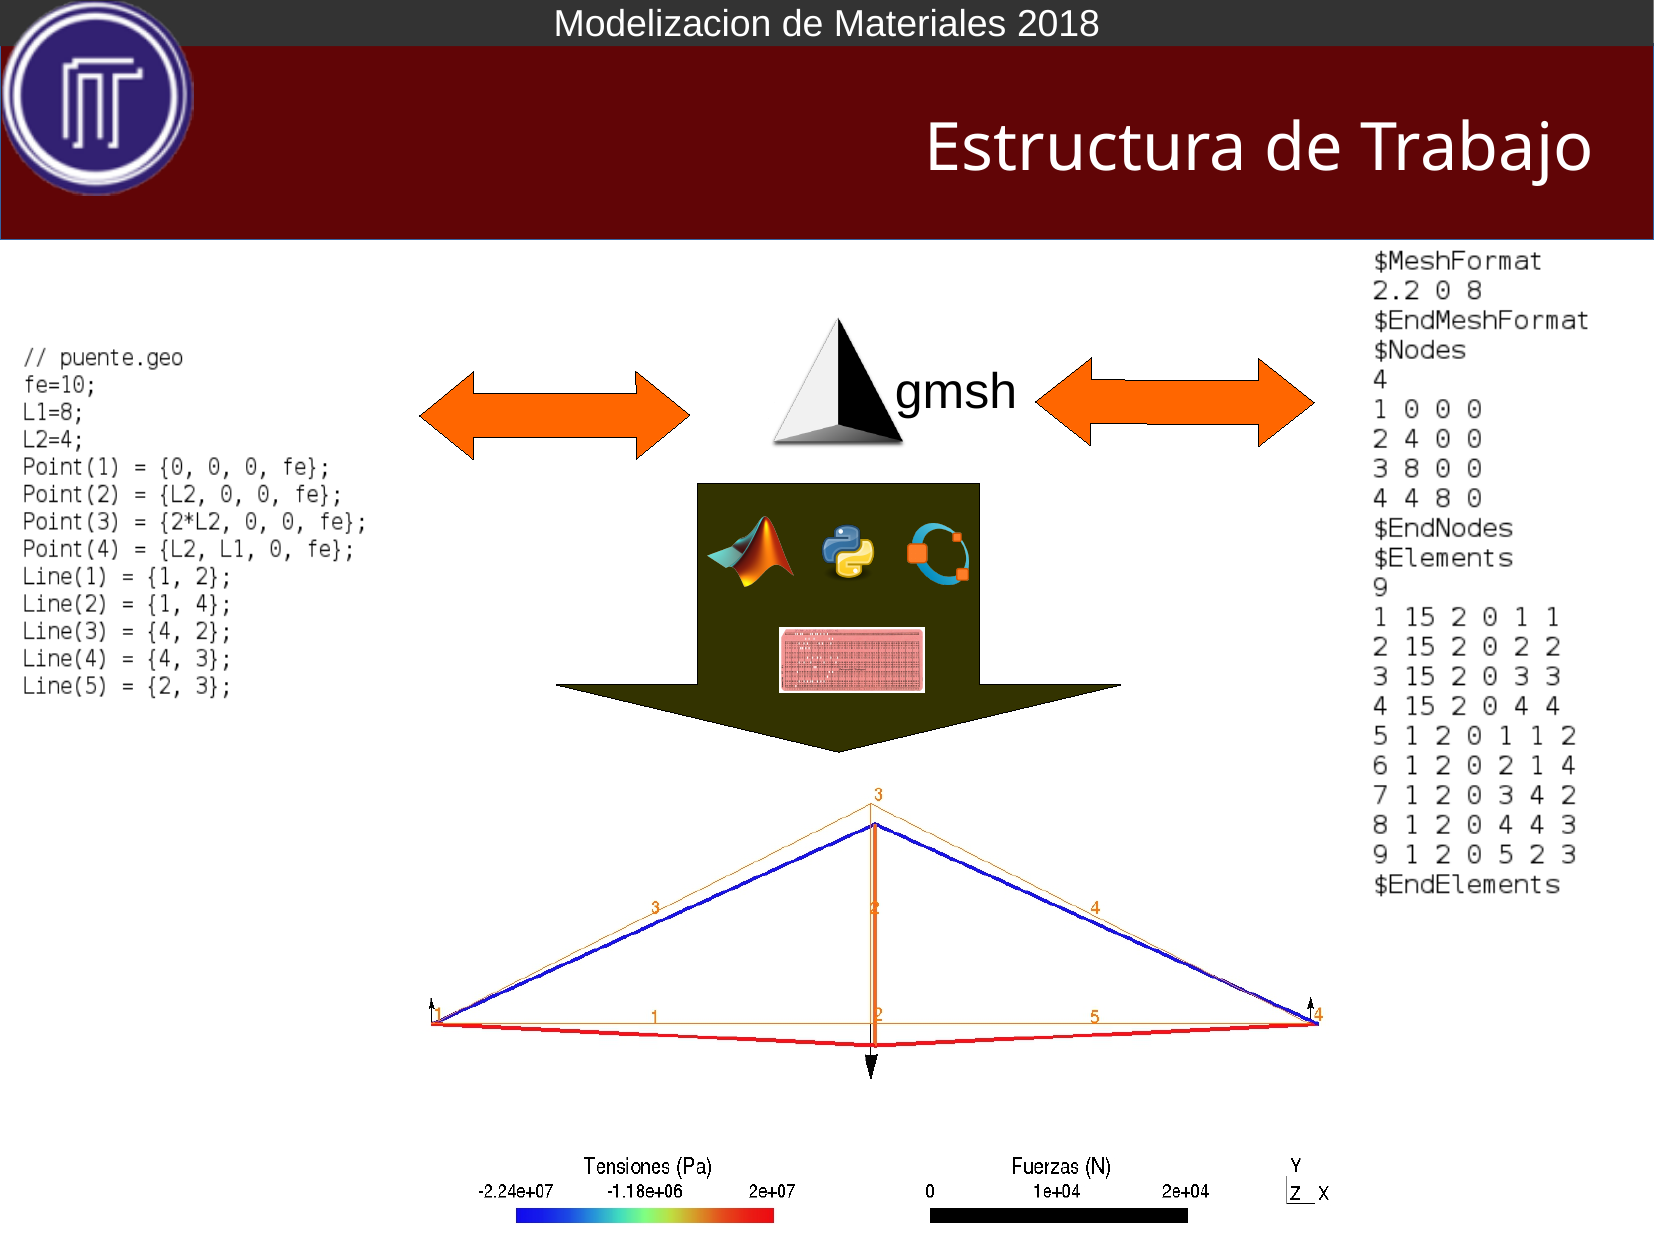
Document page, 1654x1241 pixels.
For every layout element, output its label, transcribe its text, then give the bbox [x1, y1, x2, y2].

title Estructura de Trabajo [41, 70, 1654, 218]
picture [818, 523, 878, 583]
picture [0, 292, 378, 717]
picture [360, 248, 1619, 1241]
picture [0, 0, 194, 196]
text_box [419, 371, 690, 460]
text_box [556, 483, 1121, 753]
picture [907, 523, 969, 585]
picture [707, 516, 794, 587]
text_box [1035, 357, 1315, 447]
picture [762, 304, 916, 458]
picture [779, 627, 925, 693]
text_box gmsh [880, 355, 1052, 427]
